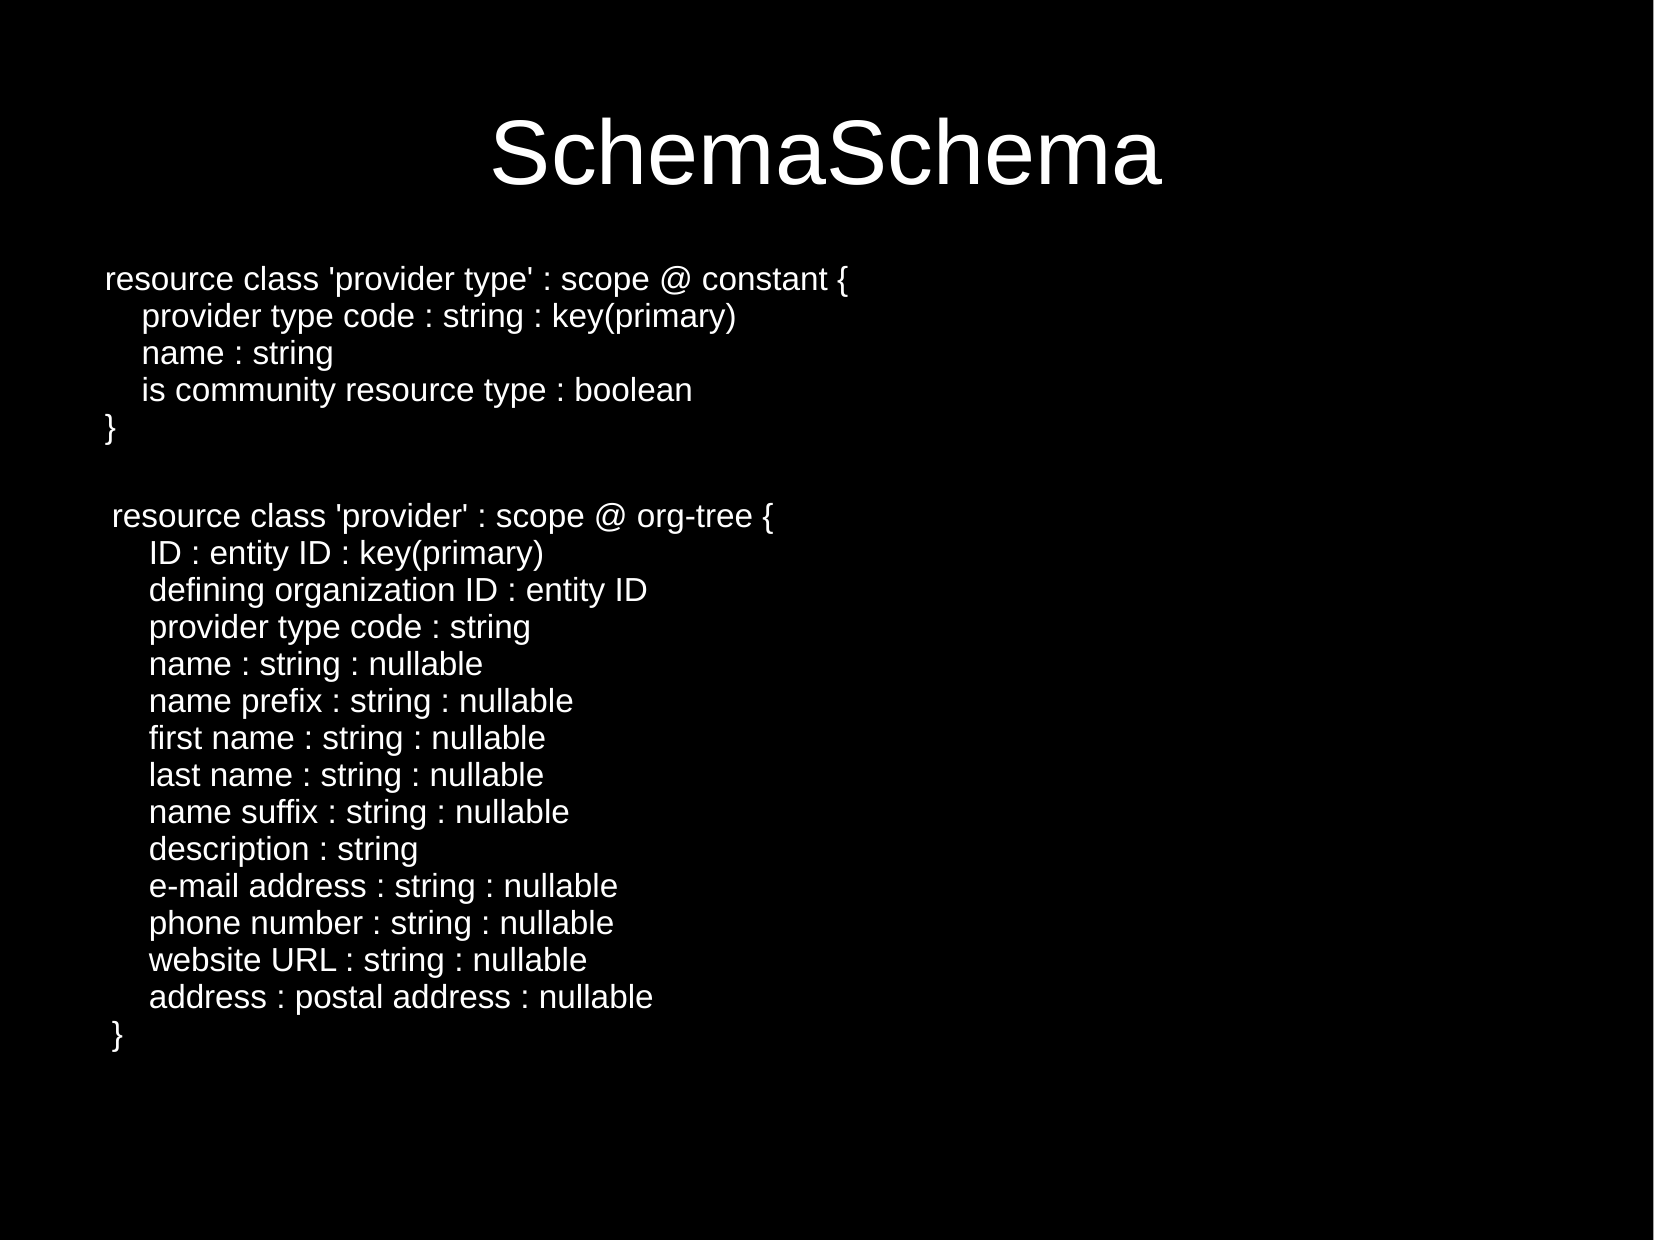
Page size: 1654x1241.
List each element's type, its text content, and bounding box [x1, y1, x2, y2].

text_box resource class 'provider' : scope @ org-tree { ID : entity ID : key(primary) defining organization ID : entity ID provider type code : string name : string : nullable name prefix : string : nullable first name : string : nullable last name : string : nullable name suffix : string : nullable description : string e-mail address : string : nullable phone number : string : nullable website URL : string : nullable address : postal address : nullable } [60, 490, 796, 1156]
title SchemaSchema [82, 49, 1571, 257]
list resource class 'provider type' : scope @ constant { provider type code : string : key(primary) name : string is community resource type : boolean } [67, 260, 1021, 466]
